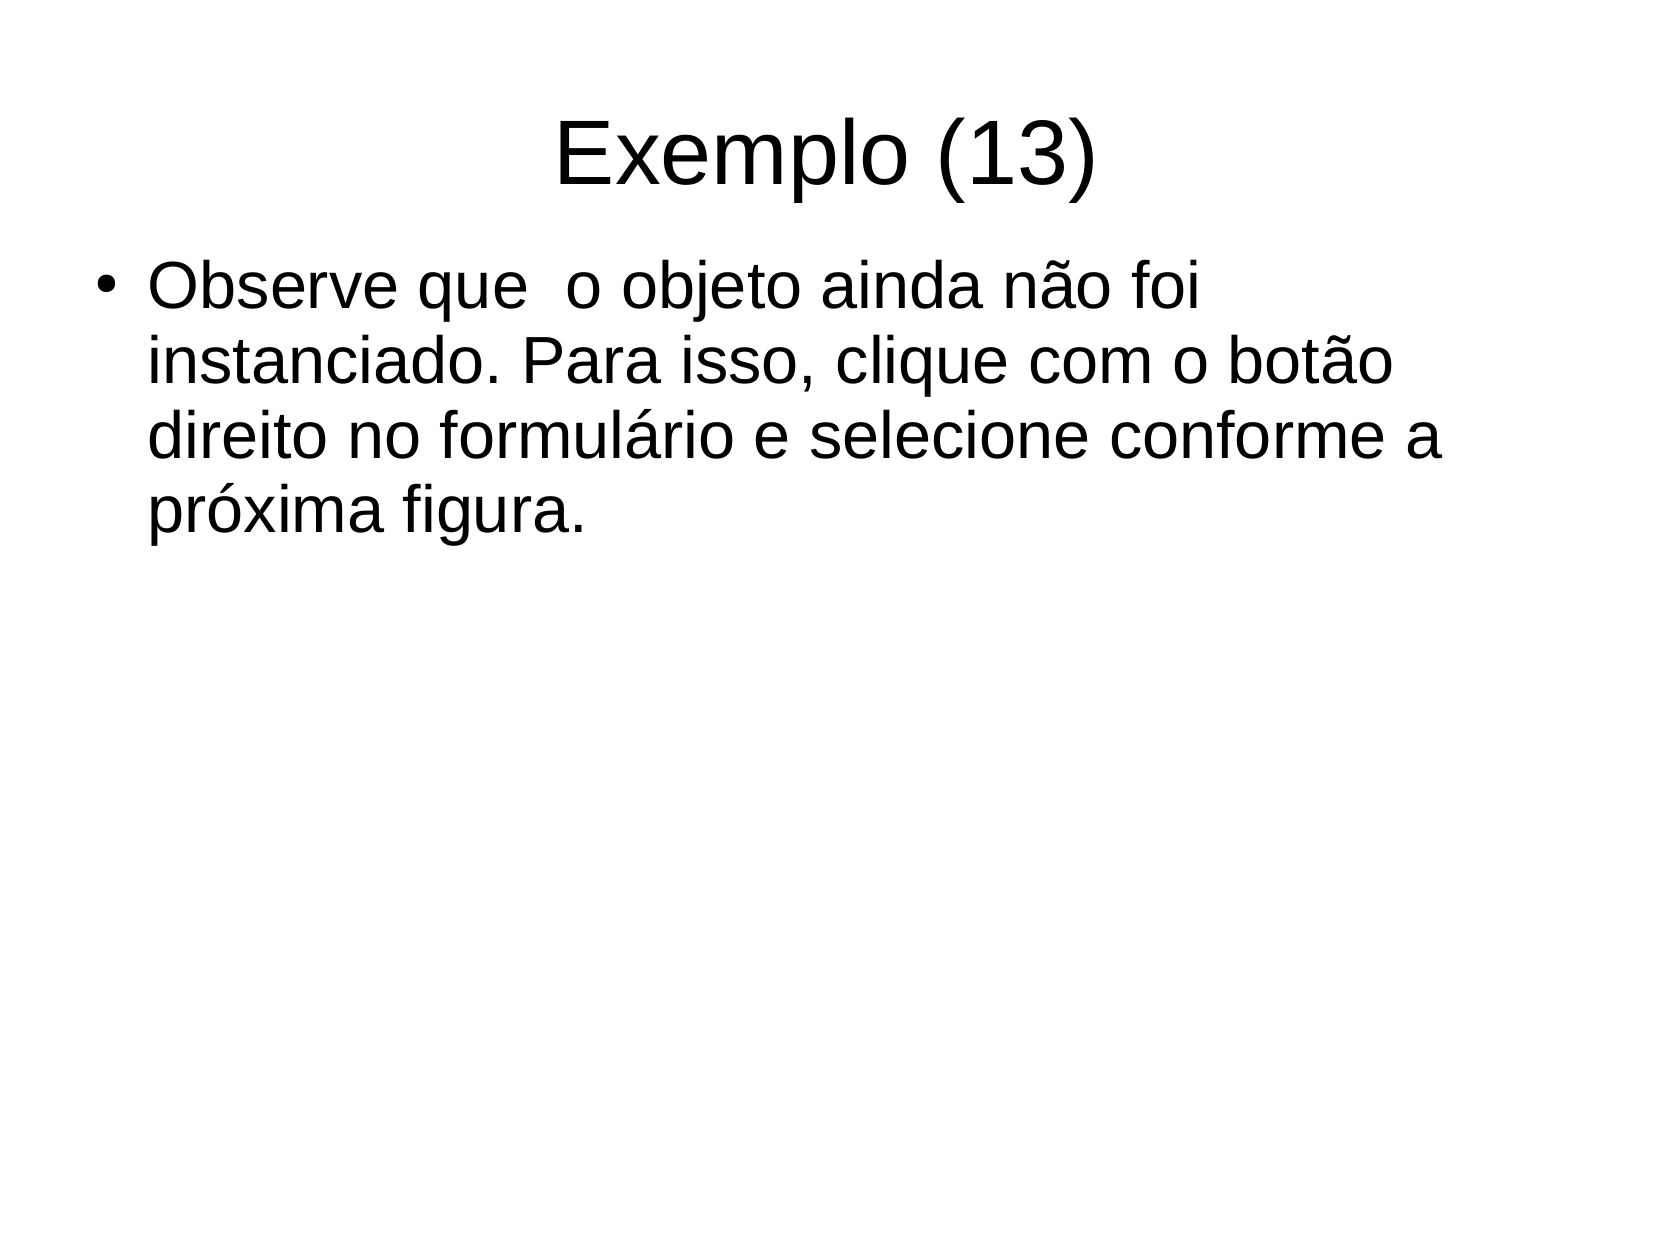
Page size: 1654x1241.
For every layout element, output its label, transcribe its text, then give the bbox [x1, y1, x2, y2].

title Exemplo (13) [82, 49, 1571, 257]
list Observe que o objeto ainda não foi instanciado. Para isso, clique com o botão direito no formulário e selecione conforme a próxima figura. [76, 248, 1565, 548]
